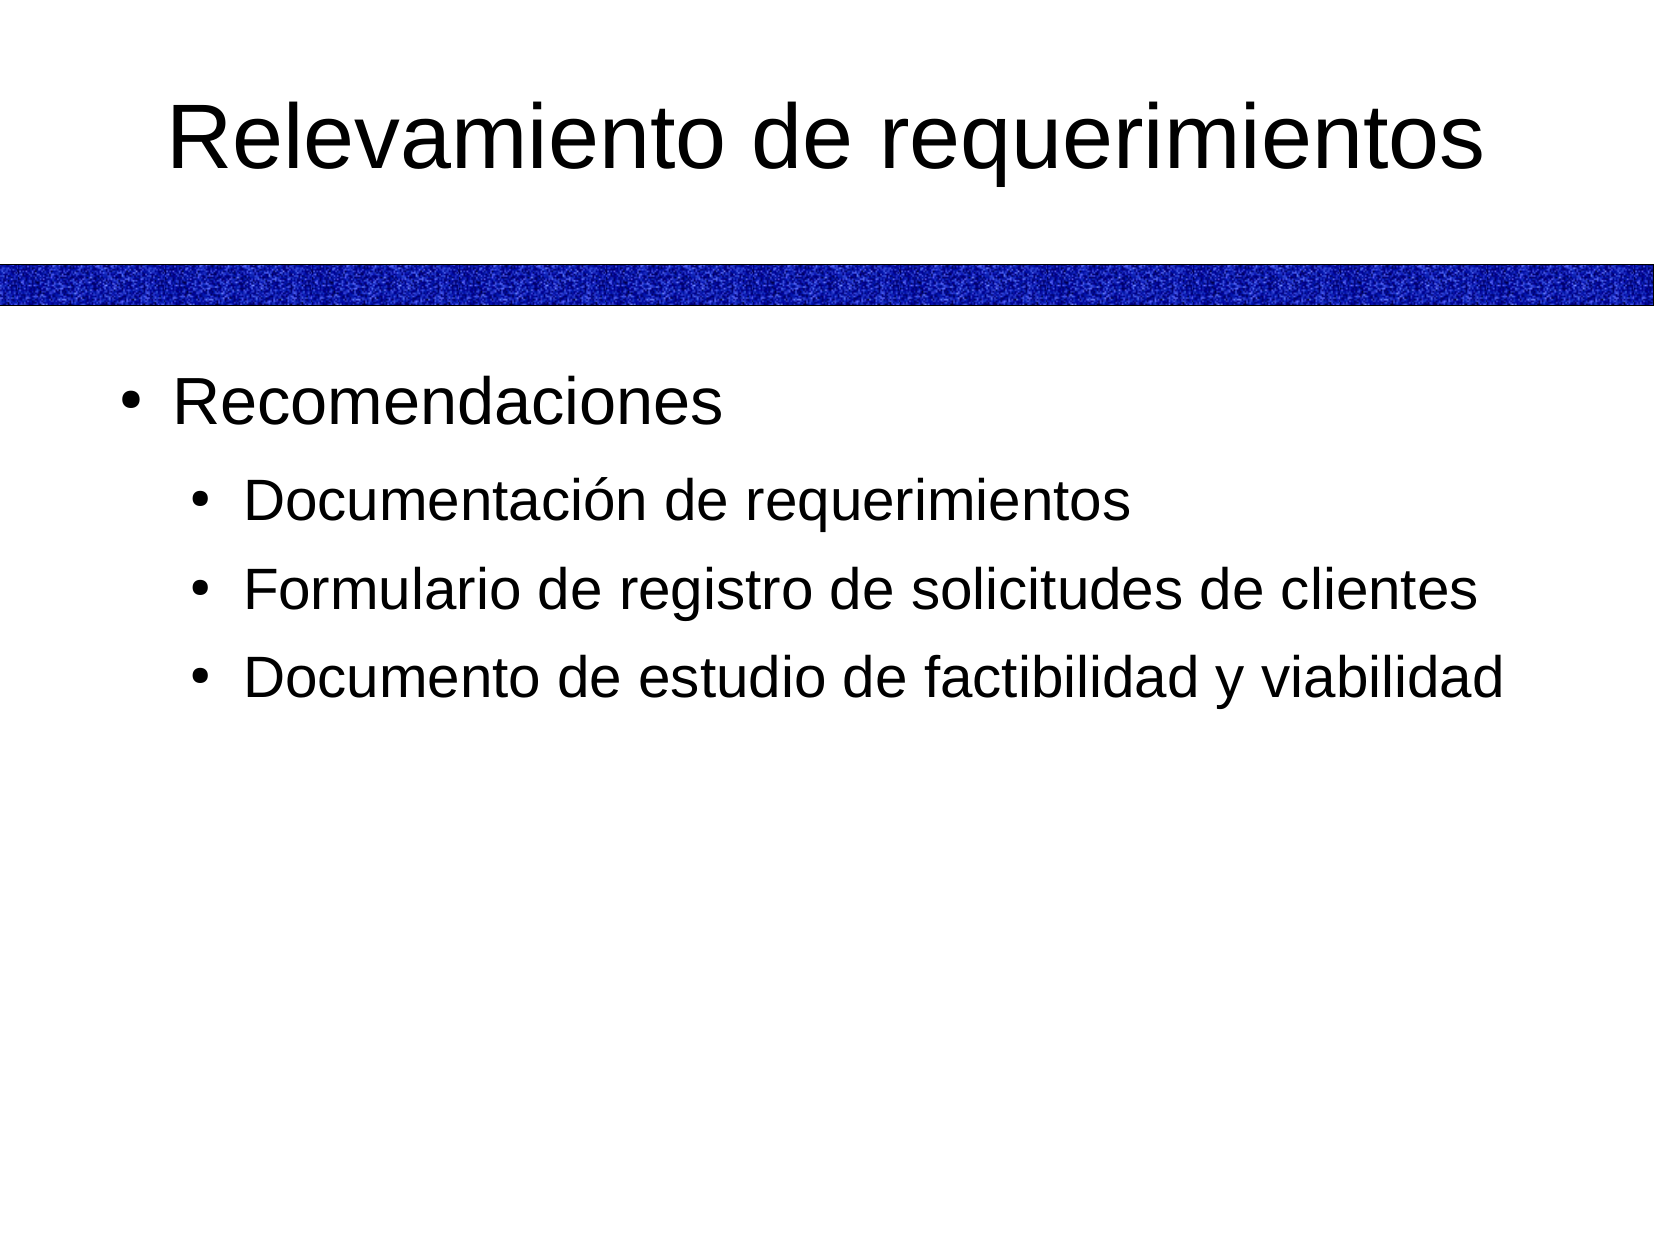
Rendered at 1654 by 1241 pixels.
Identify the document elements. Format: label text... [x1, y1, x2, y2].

list Recomendaciones Documentación de requerimientos Formulario de registro de solicitudes de clientes Documento de estudio de factibilidad y viabilidad [101, 363, 1549, 1168]
title Relevamiento de requerimientos [58, 21, 1595, 253]
picture [0, 265, 1653, 305]
